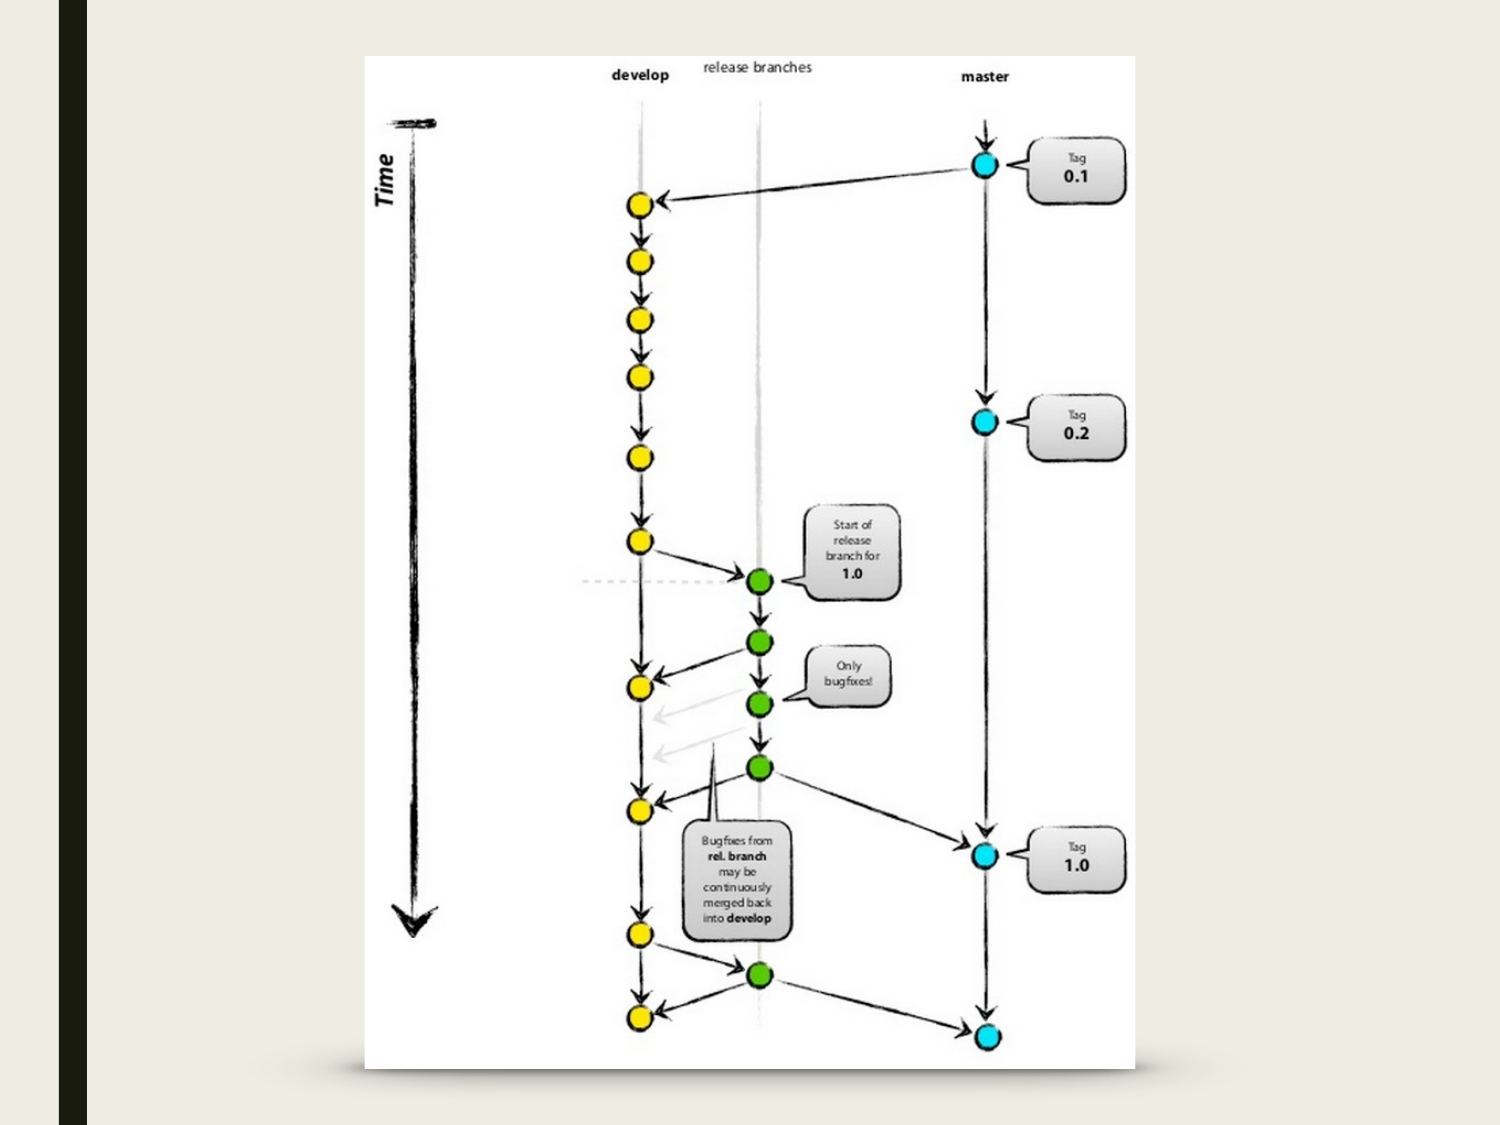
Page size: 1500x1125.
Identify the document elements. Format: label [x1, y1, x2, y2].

text_box [115, 56, 1385, 1125]
